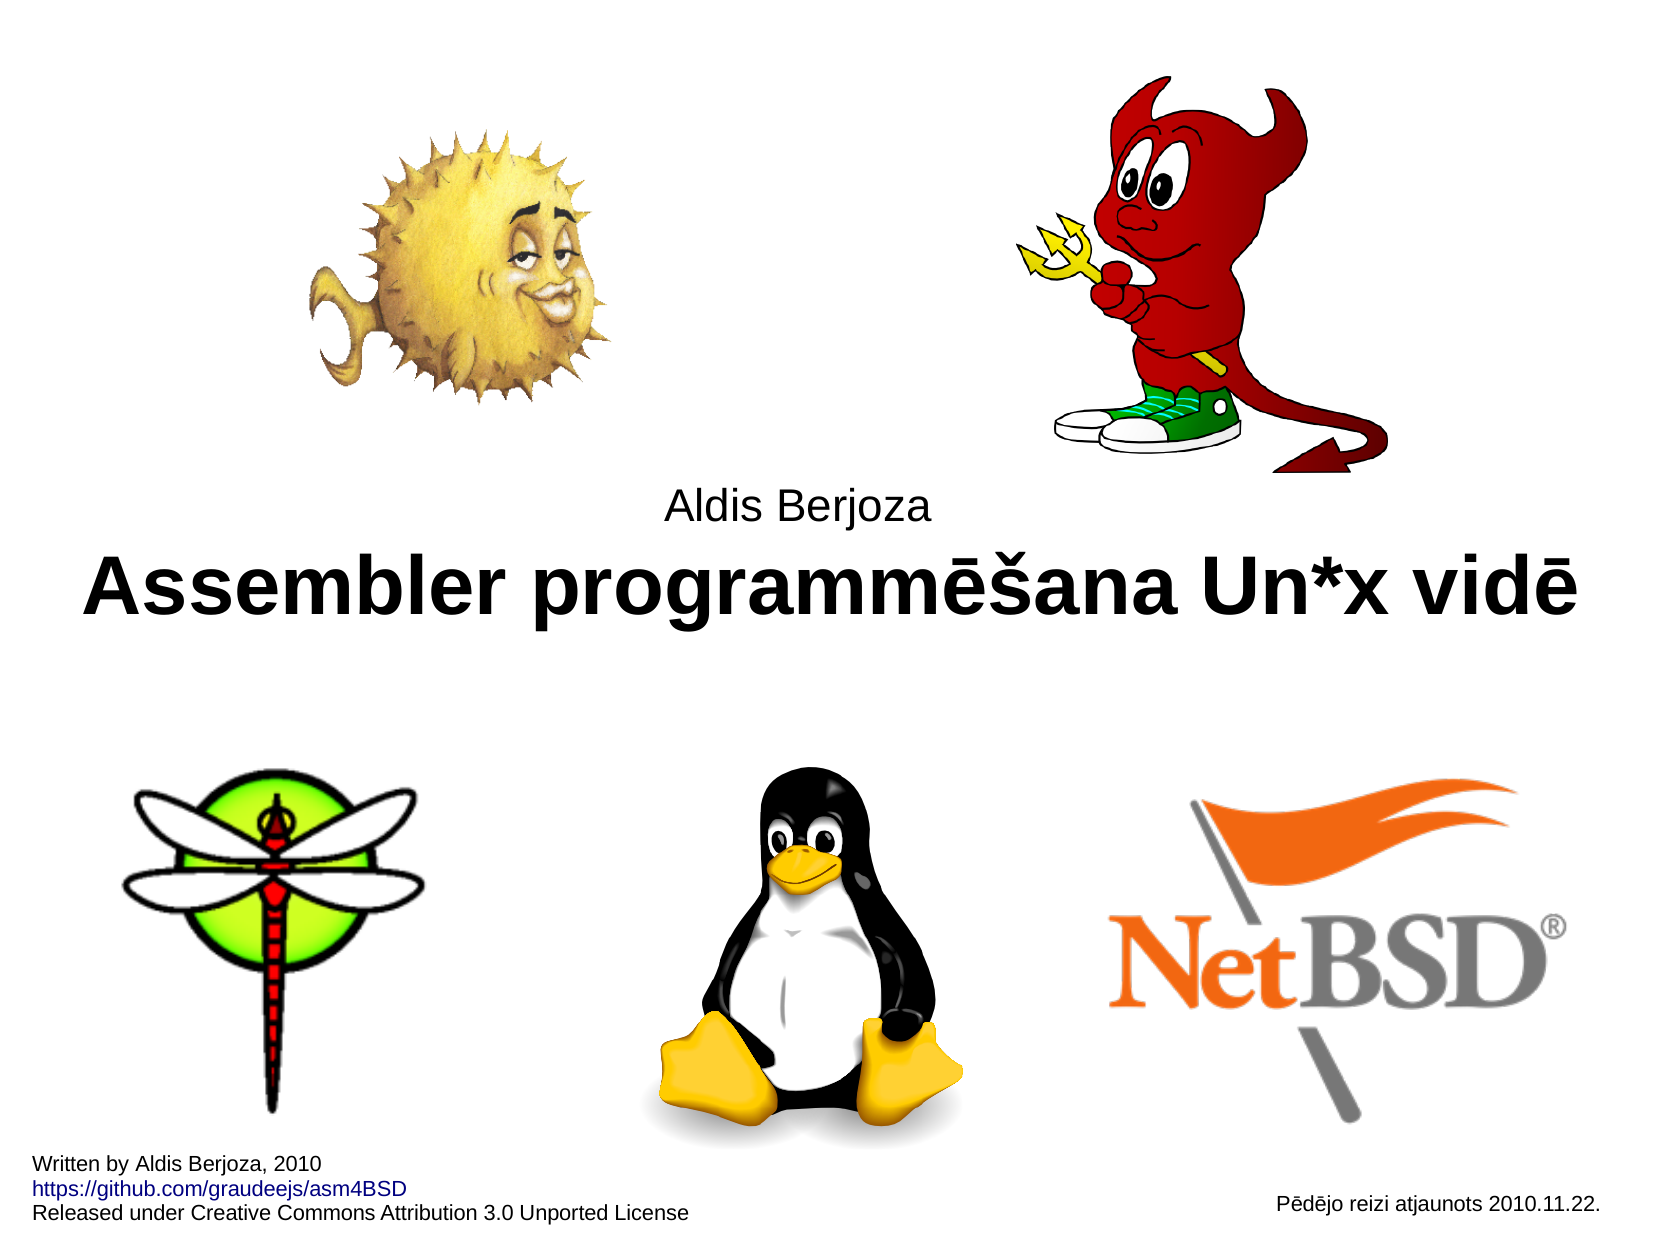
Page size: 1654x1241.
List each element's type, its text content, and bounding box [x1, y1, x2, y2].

picture [118, 767, 431, 1116]
picture [1102, 773, 1571, 1126]
picture [639, 767, 963, 1150]
picture [1016, 76, 1388, 473]
text_box Assembler programmēšana Un*x vidē [63, 531, 1599, 650]
picture [304, 127, 621, 414]
text_box Aldis Berjoza [649, 472, 975, 539]
text_box Pēdējo reizi atjaunots 2010.11.22. [1261, 1184, 1625, 1224]
text_box Written by Aldis Berjoza, 2010 https://github.com/graudeejs/asm4BSD Released under Creative Commons Attribution 3.0 Unported License [17, 1144, 719, 1233]
